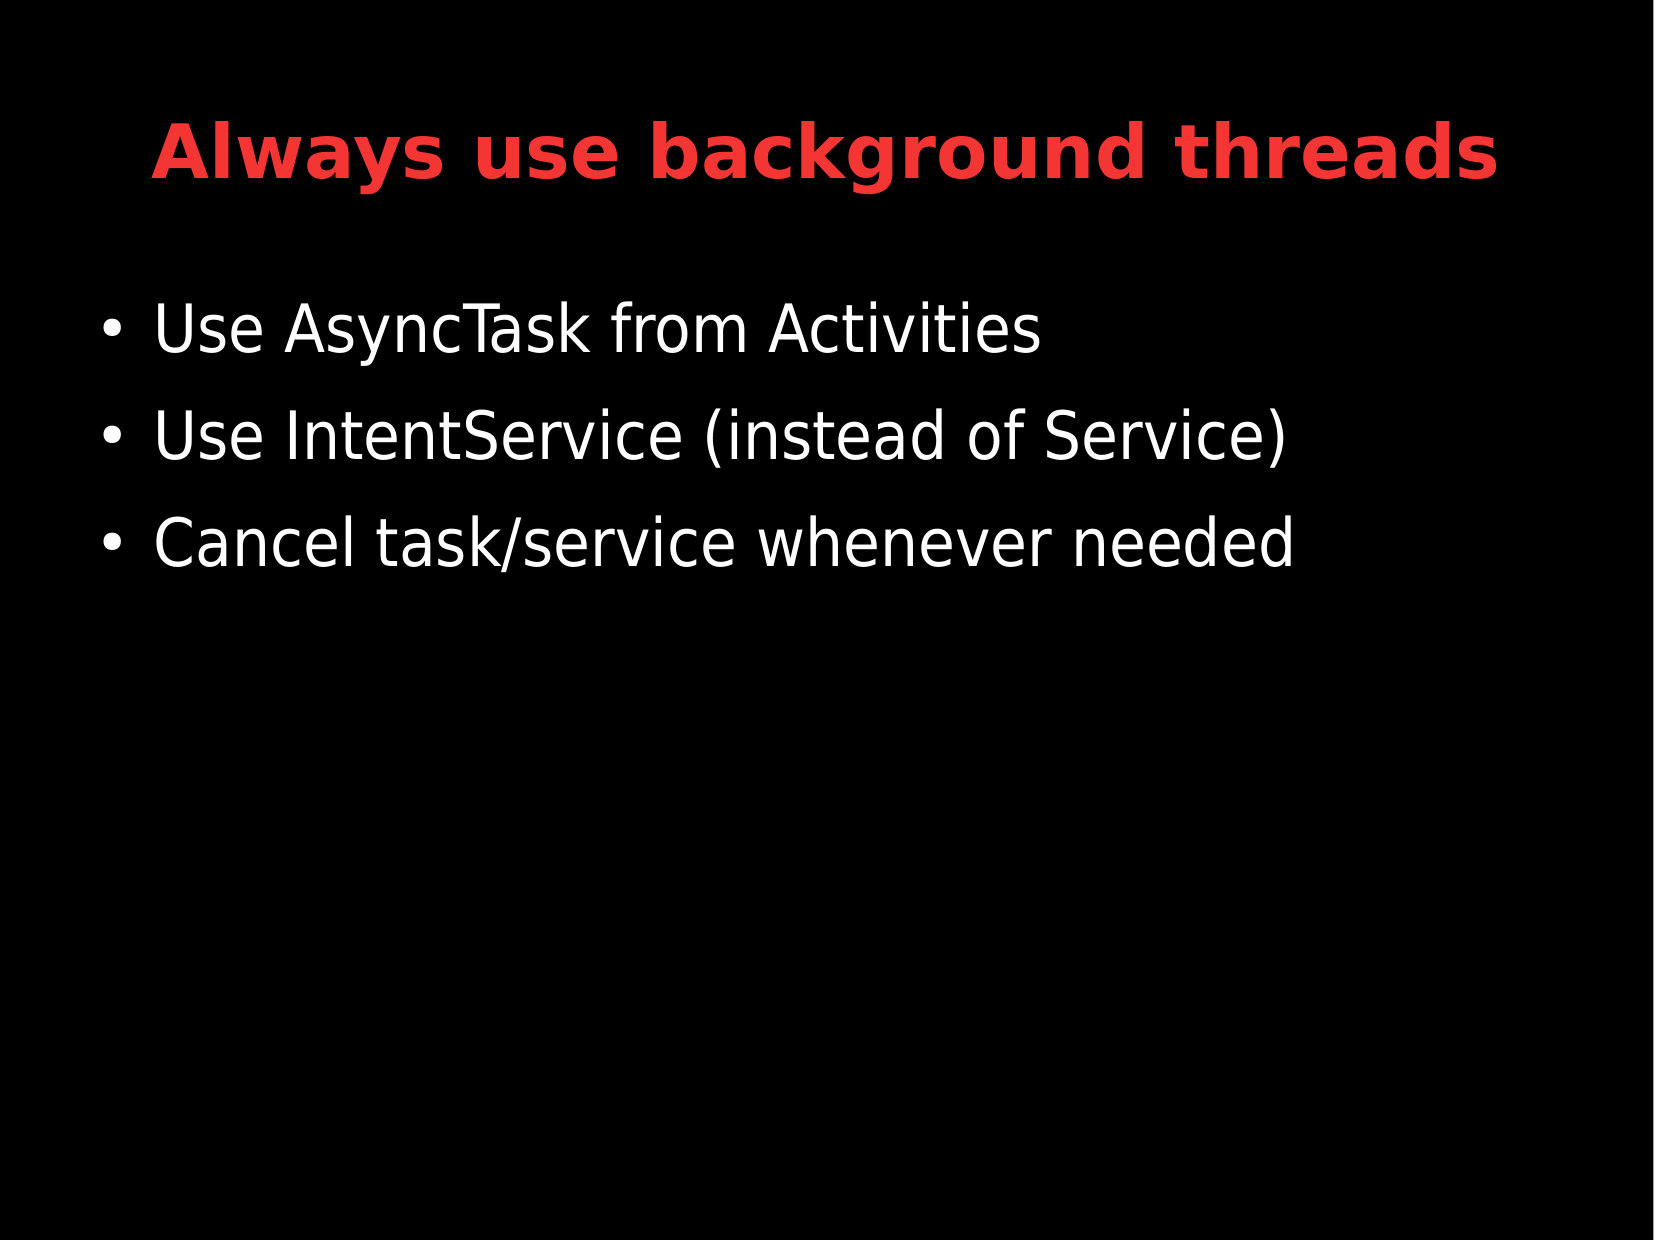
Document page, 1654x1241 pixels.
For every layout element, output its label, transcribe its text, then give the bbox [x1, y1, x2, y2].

list Use AsyncTask from Activities Use IntentService (instead of Service) Cancel task/service whenever needed [82, 290, 1538, 1010]
title Always use background threads [82, 49, 1571, 257]
